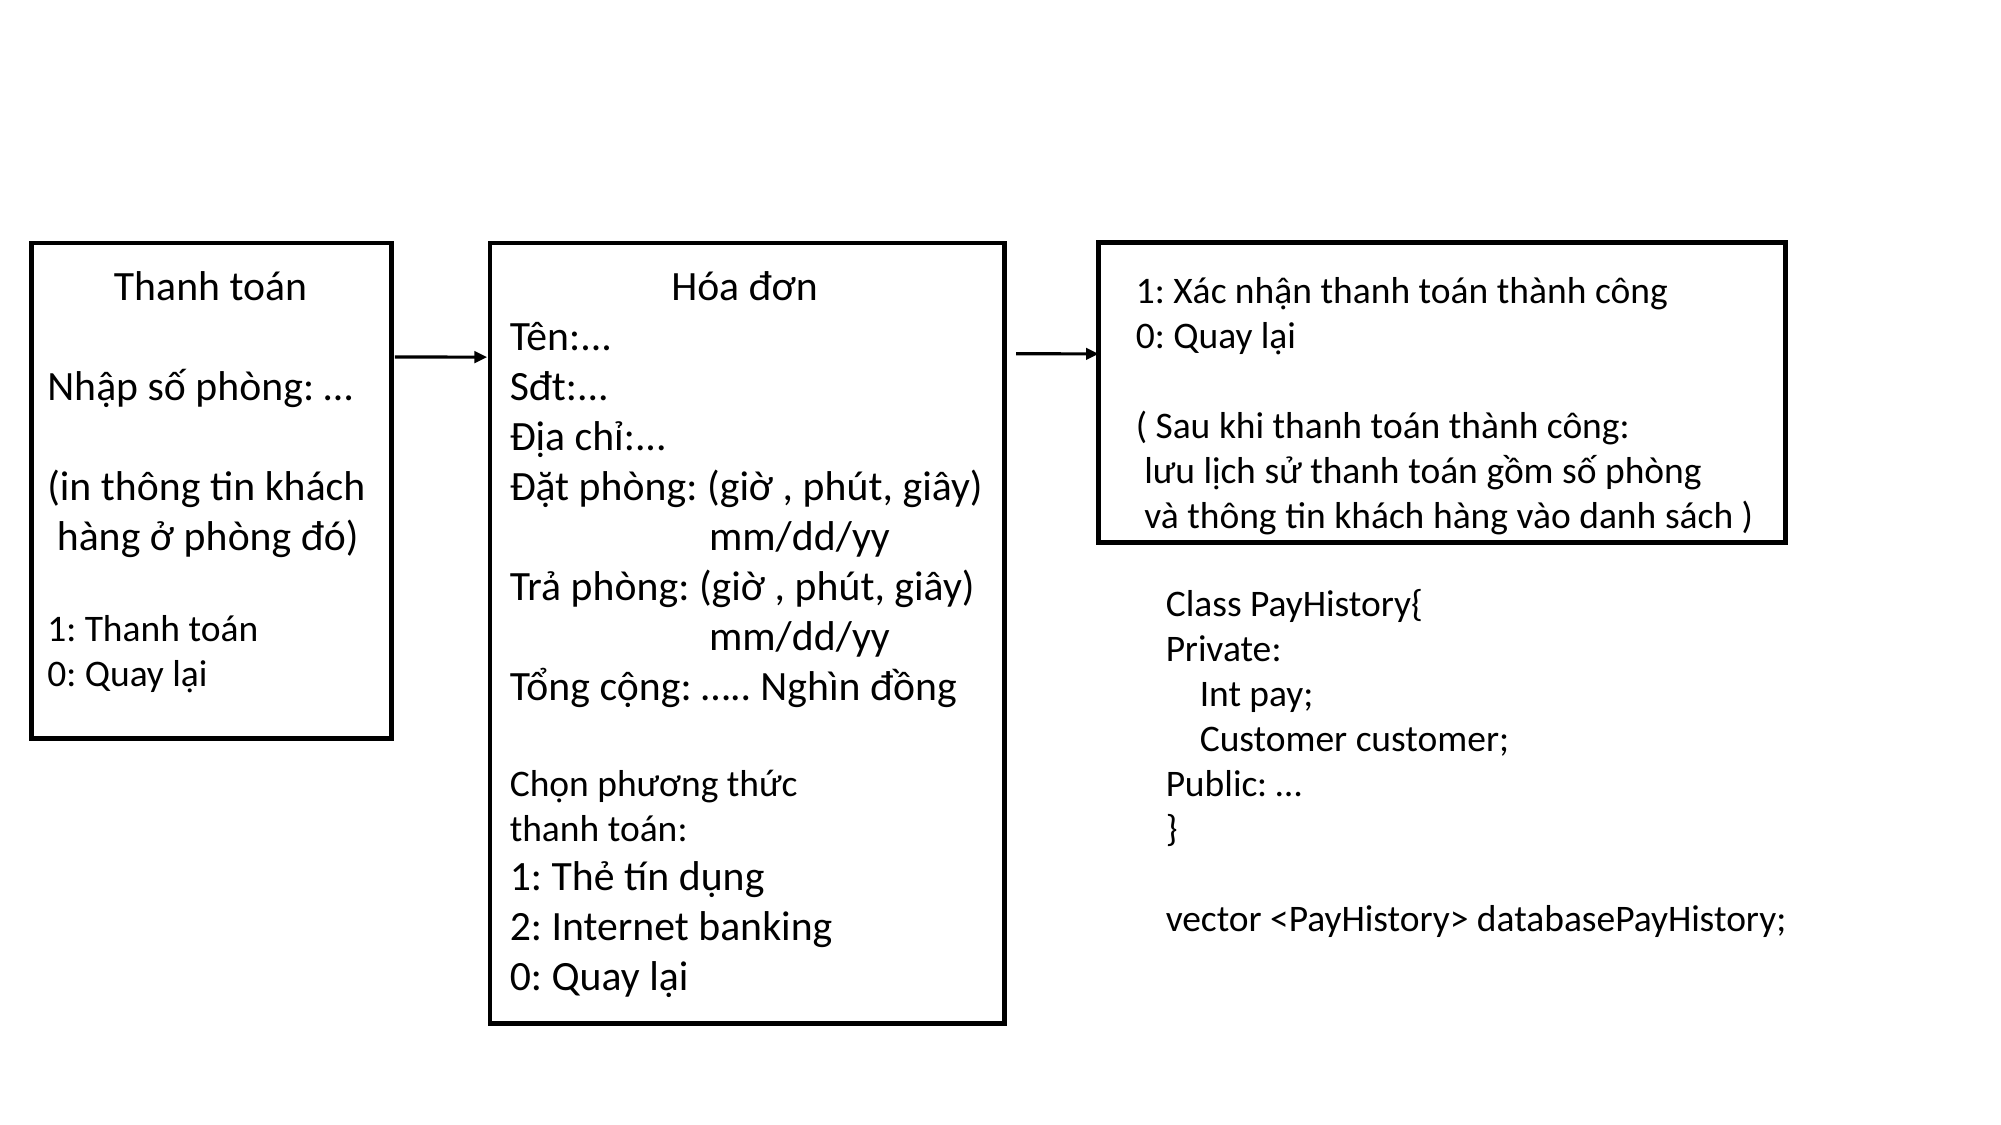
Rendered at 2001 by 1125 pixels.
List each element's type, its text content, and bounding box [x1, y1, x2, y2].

text_box Class PayHistory{ Private: Int pay; Customer customer; Public: … } vector <PayHistory> databasePayHistory; [1150, 571, 1802, 947]
text_box Hóa đơn Tên:... Sđt:... Địa chỉ:... Đặt phòng: (giờ , phút, giây) mm/dd/yy Trả phòng: (giờ , phút, giây) mm/dd/yy Tổng cộng: ….. Nghìn đồng Chọn phương thức thanh toán: 1: Thẻ tín dụng 2: Internet banking 0: Quay lại [495, 251, 999, 1007]
text_box [31, 242, 392, 739]
text_box 1: Xác nhận thanh toán thành công 0: Quay lại ( Sau khi thanh toán thành công: lưu lịch sử thanh toán gồm số phòng và thông tin khách hàng vào danh sách ) [1121, 258, 1769, 544]
text_box [1098, 242, 1786, 543]
text_box Thanh toán Nhập số phòng: … (in thông tin khách hàng ở phòng đó) 1: Thanh toán 0: Quay lại [32, 251, 391, 702]
text_box [489, 242, 1005, 1024]
